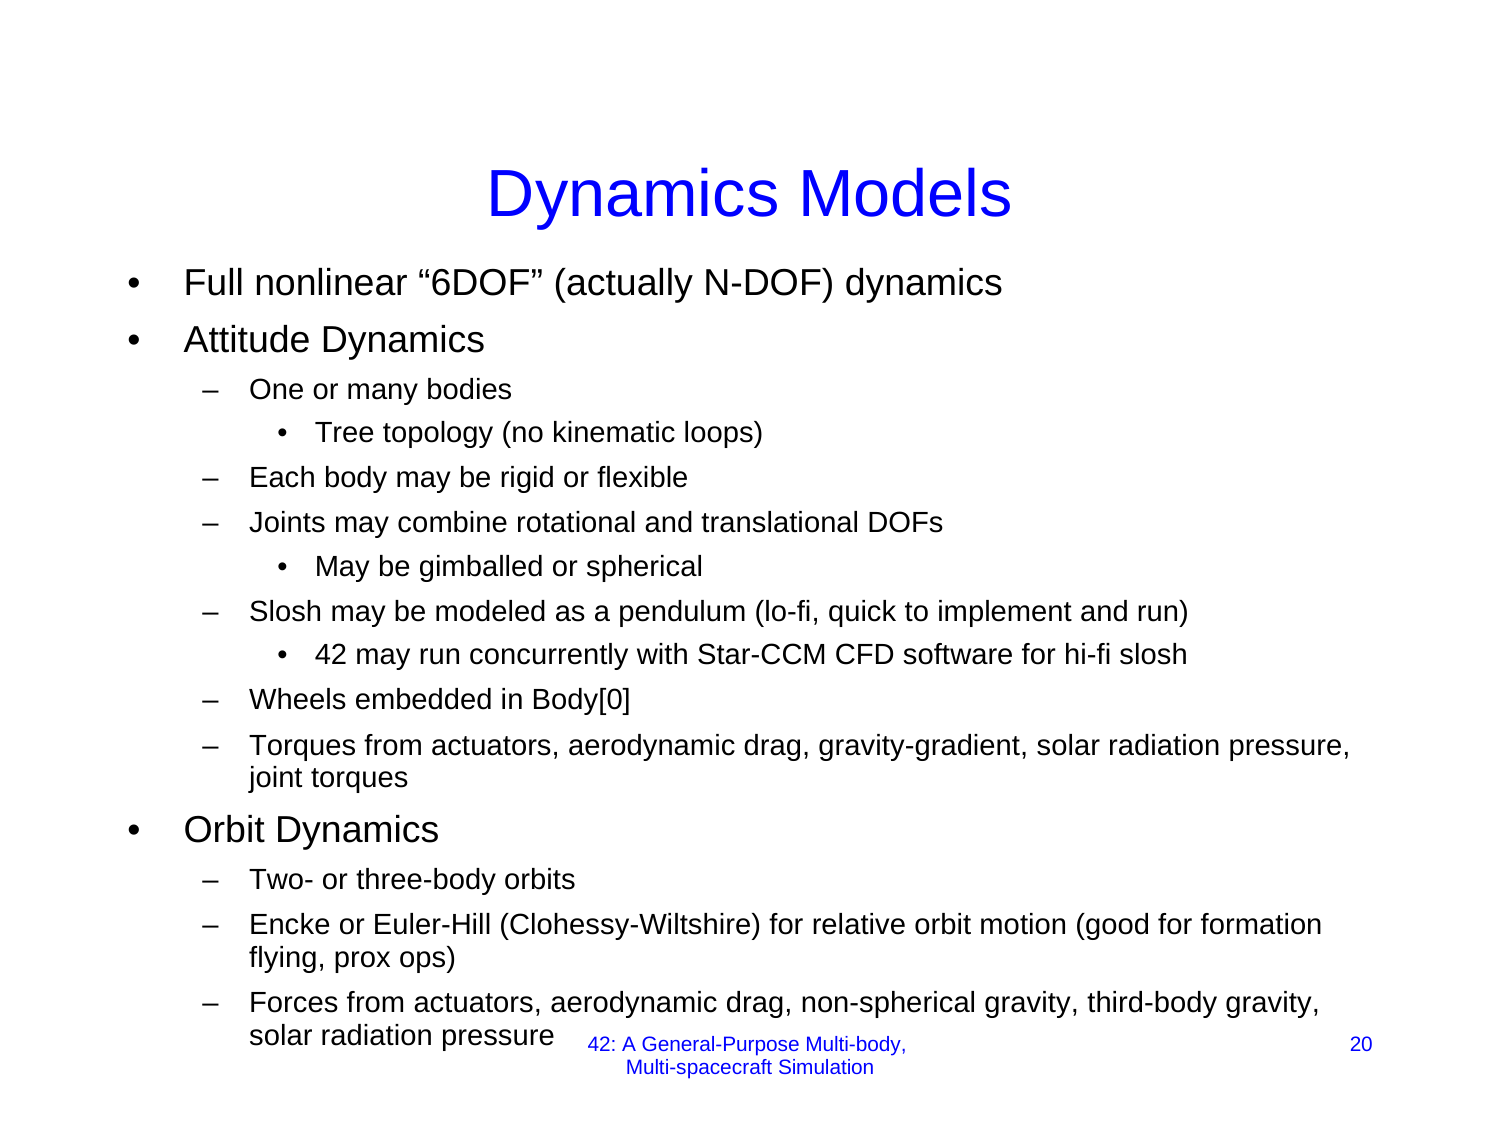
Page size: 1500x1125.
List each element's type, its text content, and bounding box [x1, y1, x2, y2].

title Dynamics Models [112, 99, 1388, 254]
list Full nonlinear “6DOF” (actually N-DOF) dynamics Attitude Dynamics One or many bodies Tree topology (no kinematic loops) Each body may be rigid or flexible Joints may combine rotational and translational DOFs May be gimballed or spherical Slosh may be modeled as a pendulum (lo-fi, quick to implement and run) 42 may run concurrently with Star-CCM CFD software for hi-fi slosh Wheels embedded in Body[0] Torques from actuators, aerodynamic drag, gravity-gradient, solar radiation pressure, joint torques Orbit Dynamics Two- or three-body orbits Encke or Euler-Hill (Clohessy-Wiltshire) for relative orbit motion (good for formation flying, prox ops) Forces from actuators, aerodynamic drag, non-spherical gravity, third-body gravity, solar radiation pressure [112, 254, 1388, 997]
